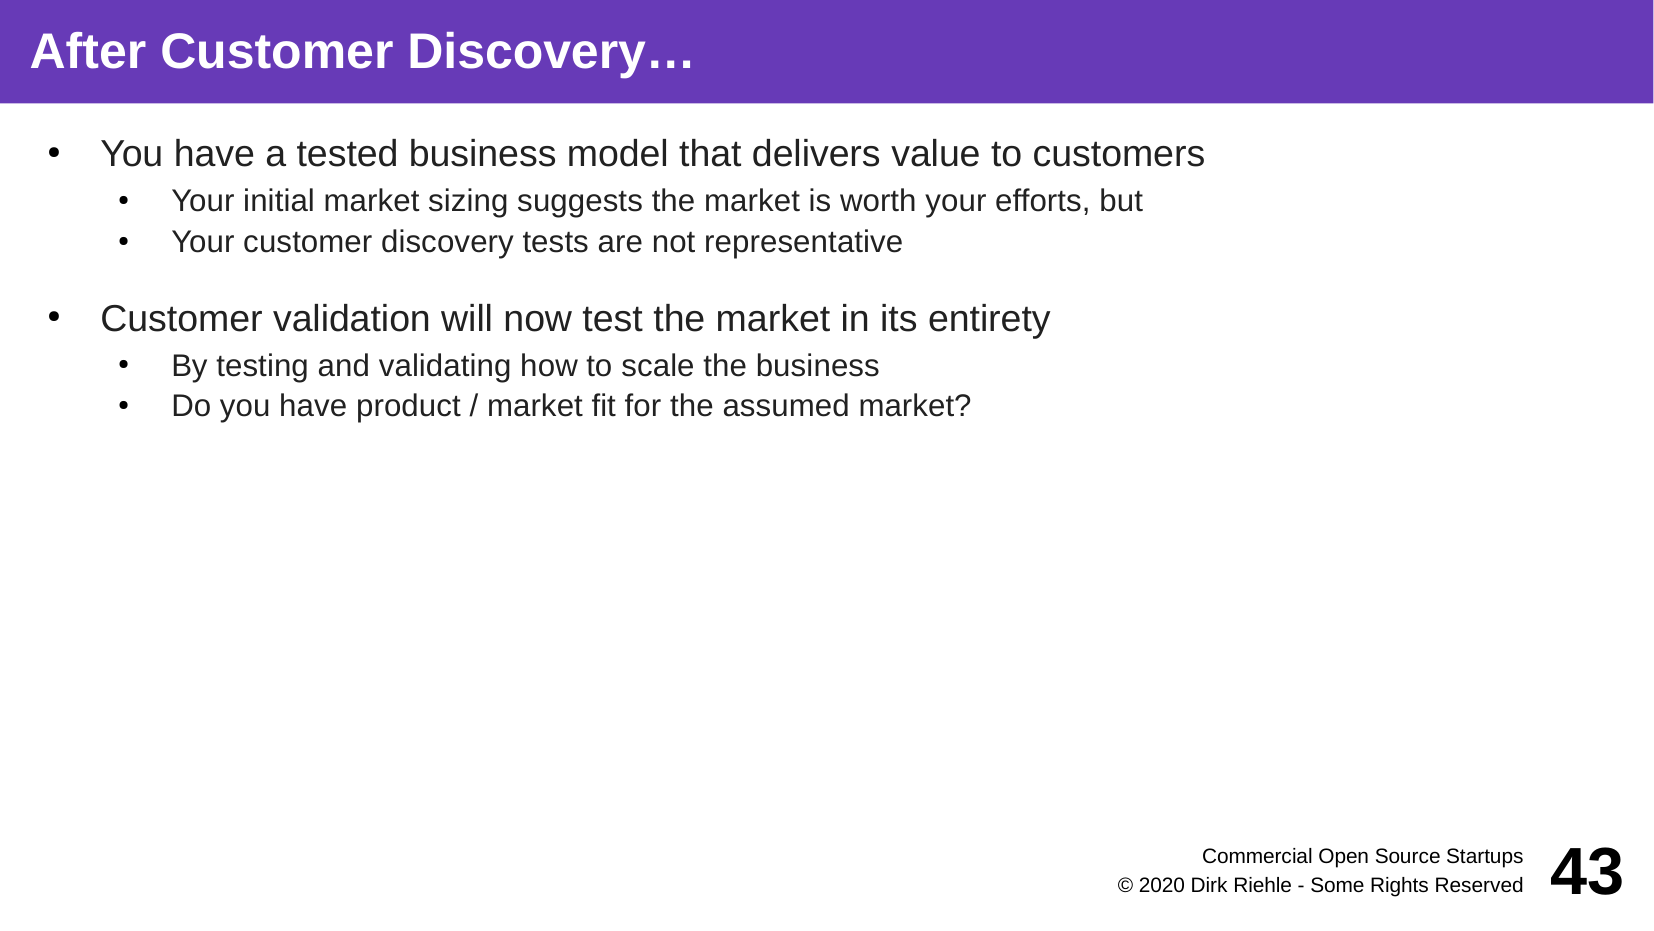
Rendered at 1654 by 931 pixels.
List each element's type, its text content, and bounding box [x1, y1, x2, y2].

list You have a tested business model that delivers value to customers Your initial market sizing suggests the market is worth your efforts, but Your customer discovery tests are not representative Customer validation will now test the market in its entirety By testing and validating how to scale the business Do you have product / market fit for the assumed market? [29, 132, 1625, 813]
title After Customer Discovery… [0, 0, 1654, 104]
